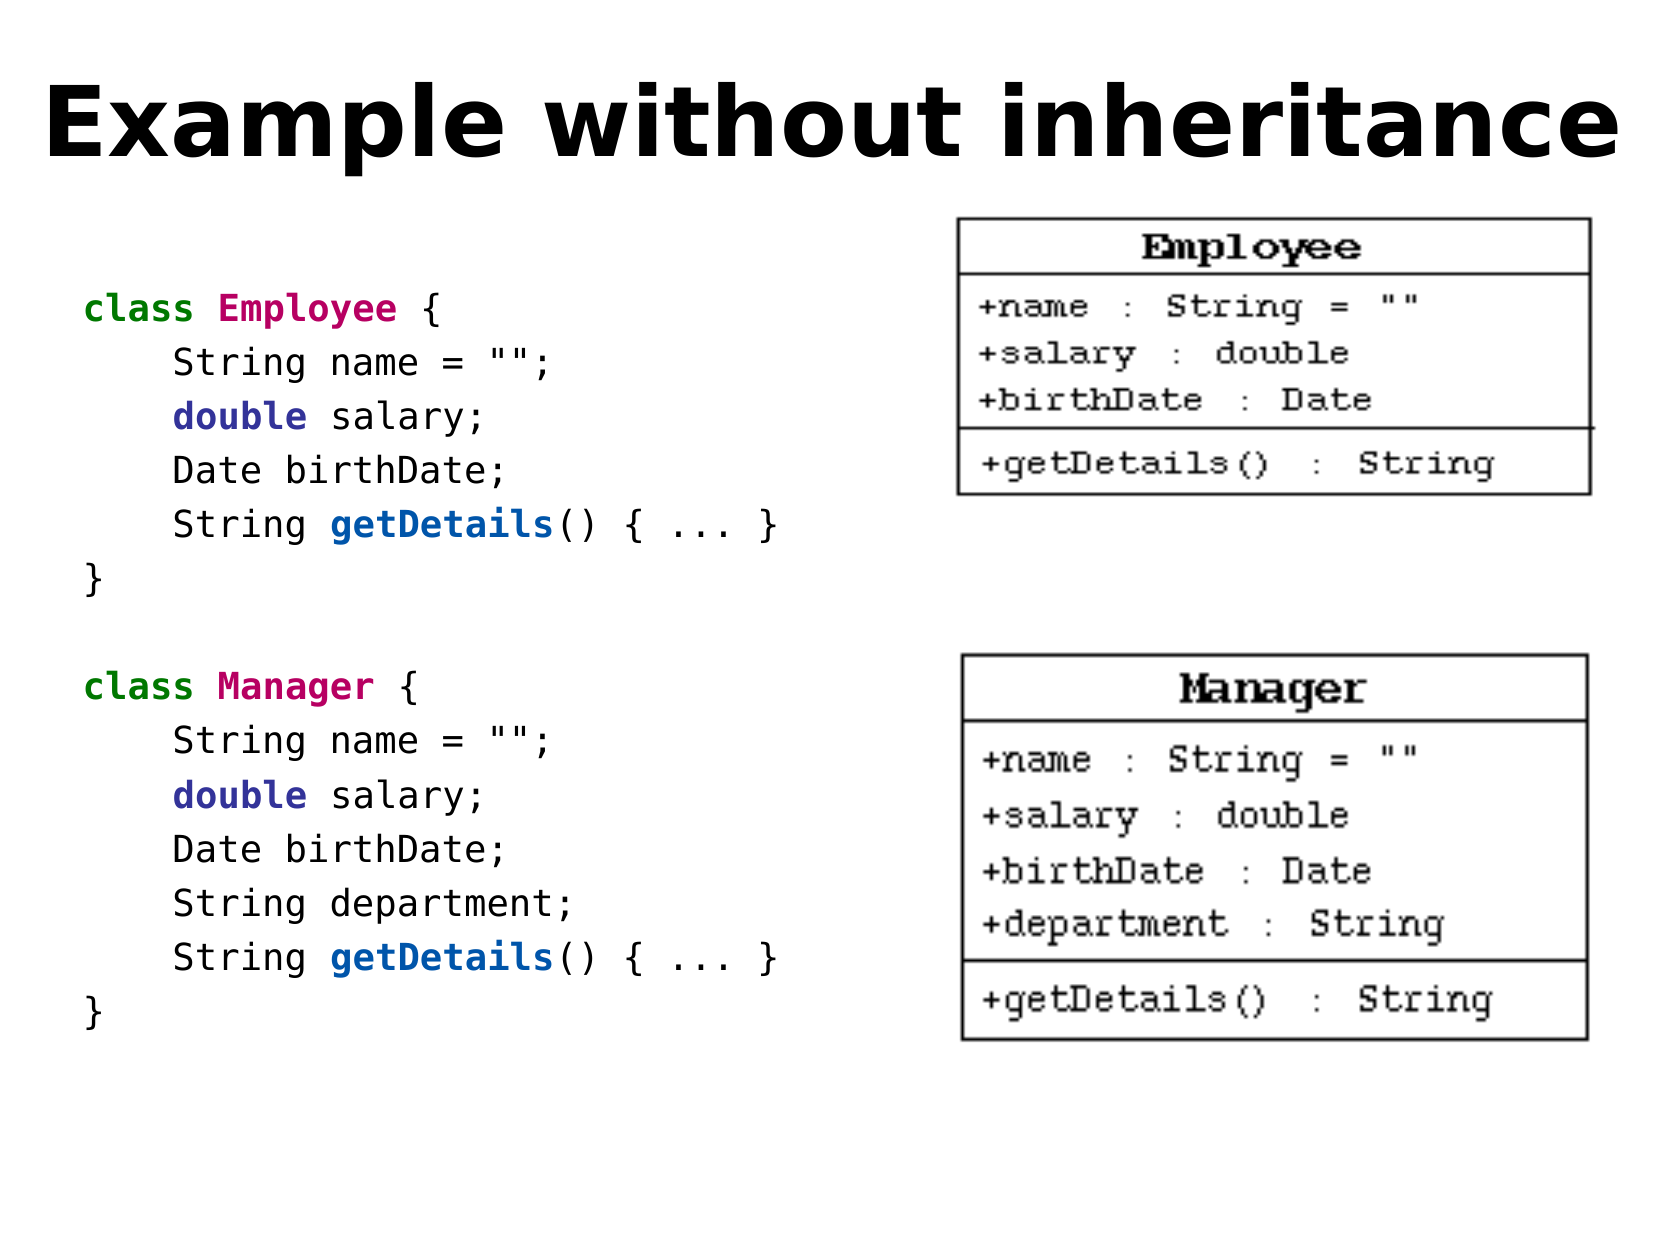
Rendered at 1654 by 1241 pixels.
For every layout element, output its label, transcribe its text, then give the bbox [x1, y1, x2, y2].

picture [935, 177, 1619, 546]
list class Employee { String name = ""; double salary; Date birthDate; String getDetails() { ... } } class Manager { String name = ""; double salary; Date birthDate; String department; String getDetails() { ... } } [82, 276, 1538, 1150]
picture [933, 625, 1619, 1075]
title Example without inheritance [23, 8, 1642, 236]
